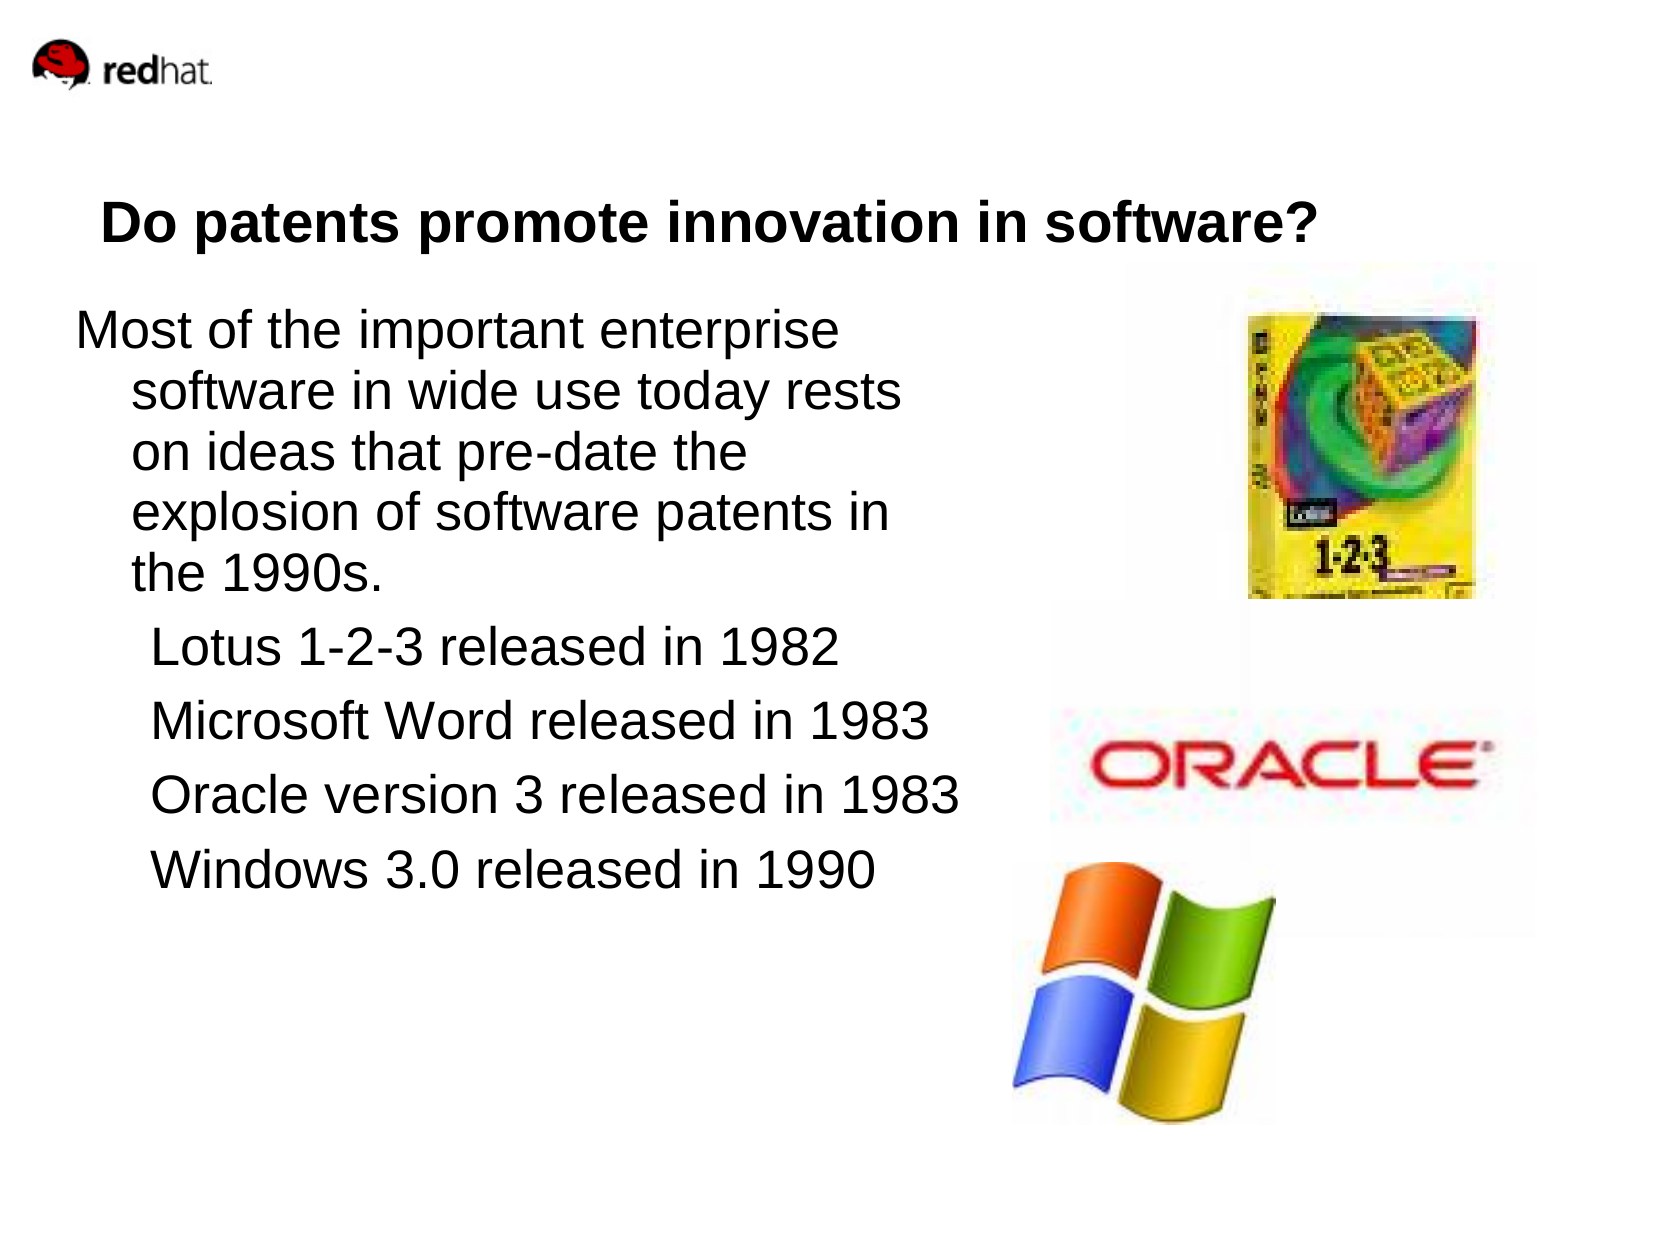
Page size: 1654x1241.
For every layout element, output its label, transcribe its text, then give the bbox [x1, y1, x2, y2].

picture [1012, 599, 1538, 1126]
title Do patents promote innovation in software? [100, 164, 1506, 275]
picture [31, 37, 212, 98]
list Most of the important enterprise software in wide use today rests on ideas that pre-date the explosion of software patents in the 1990s. Lotus 1-2-3 released in 1982 Microsoft Word released in 1983 Oracle version 3 released in 1983 Windows 3.0 released in 1990 [75, 300, 976, 1241]
picture [1125, 262, 1538, 337]
chart [975, 337, 1576, 1206]
